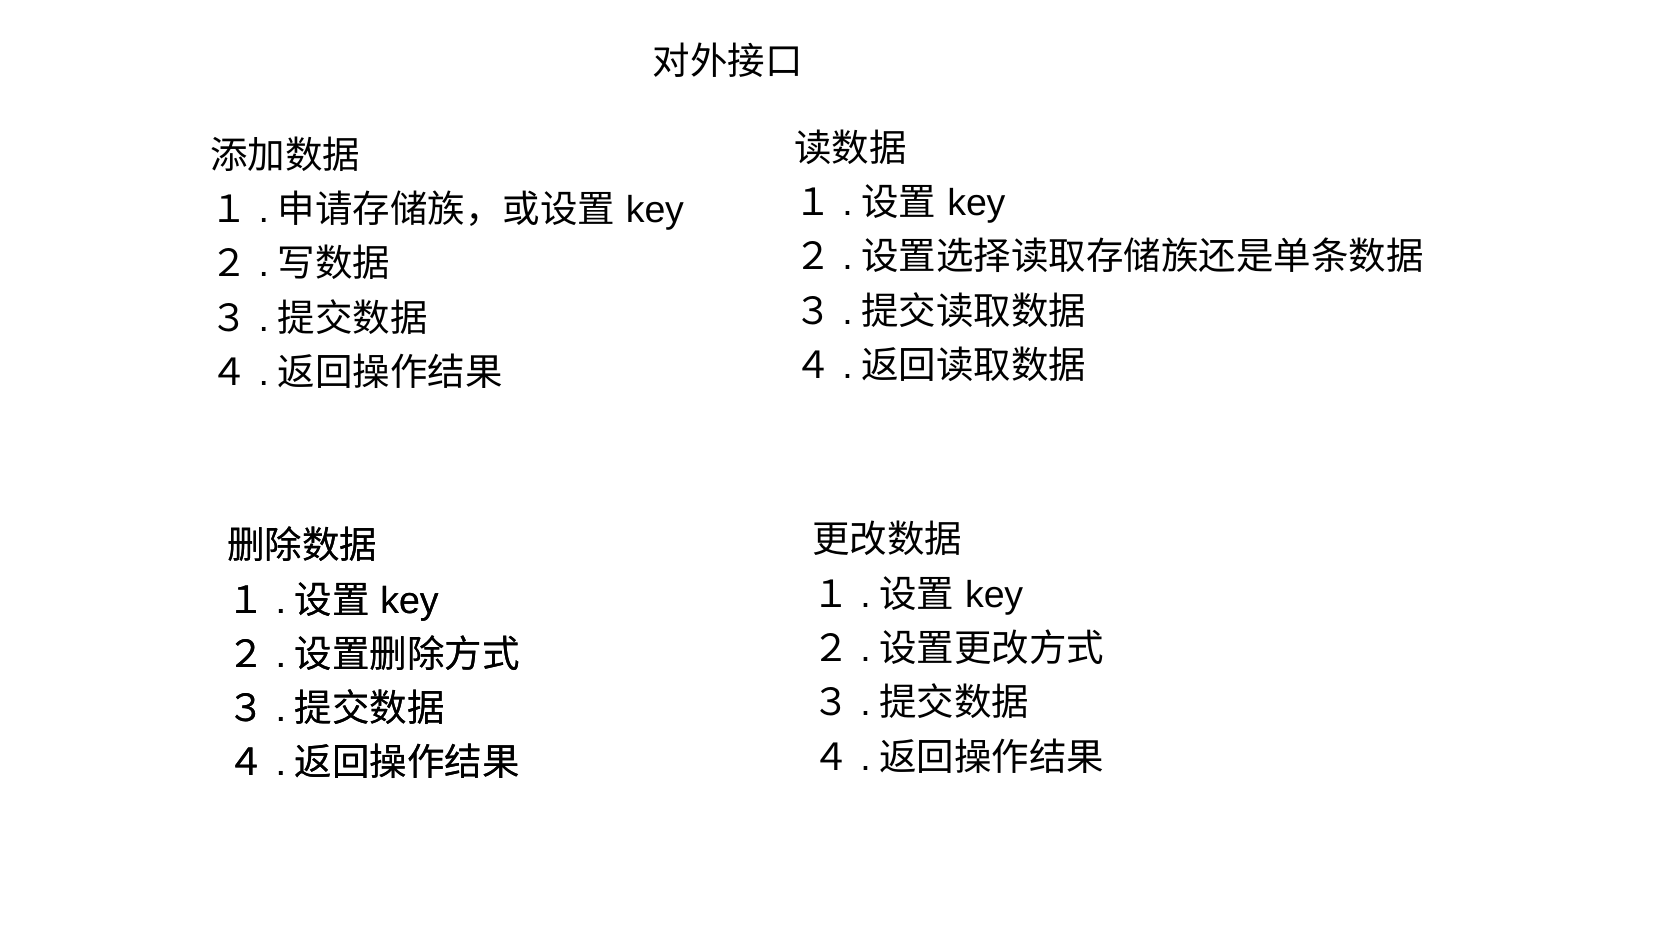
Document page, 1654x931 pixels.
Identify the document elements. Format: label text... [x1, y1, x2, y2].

text_box 读数据 １.设置key ２.设置选择读取存储族还是单条数据 ３.提交读取数据 ４.返回读取数据 [779, 110, 1440, 403]
text_box 添加数据 １.申请存储族，或设置key ２.写数据 ３.提交数据 ４.返回操作结果 [195, 117, 700, 410]
text_box 更改数据 １.设置key ２.设置更改方式 ３.提交数据 ４.返回操作结果 [797, 502, 1120, 850]
text_box 对外接口 [637, 23, 818, 94]
text_box 删除数据 １.设置key ２.设置删除方式 ３.提交数据 ４.返回操作结果 [212, 507, 535, 856]
